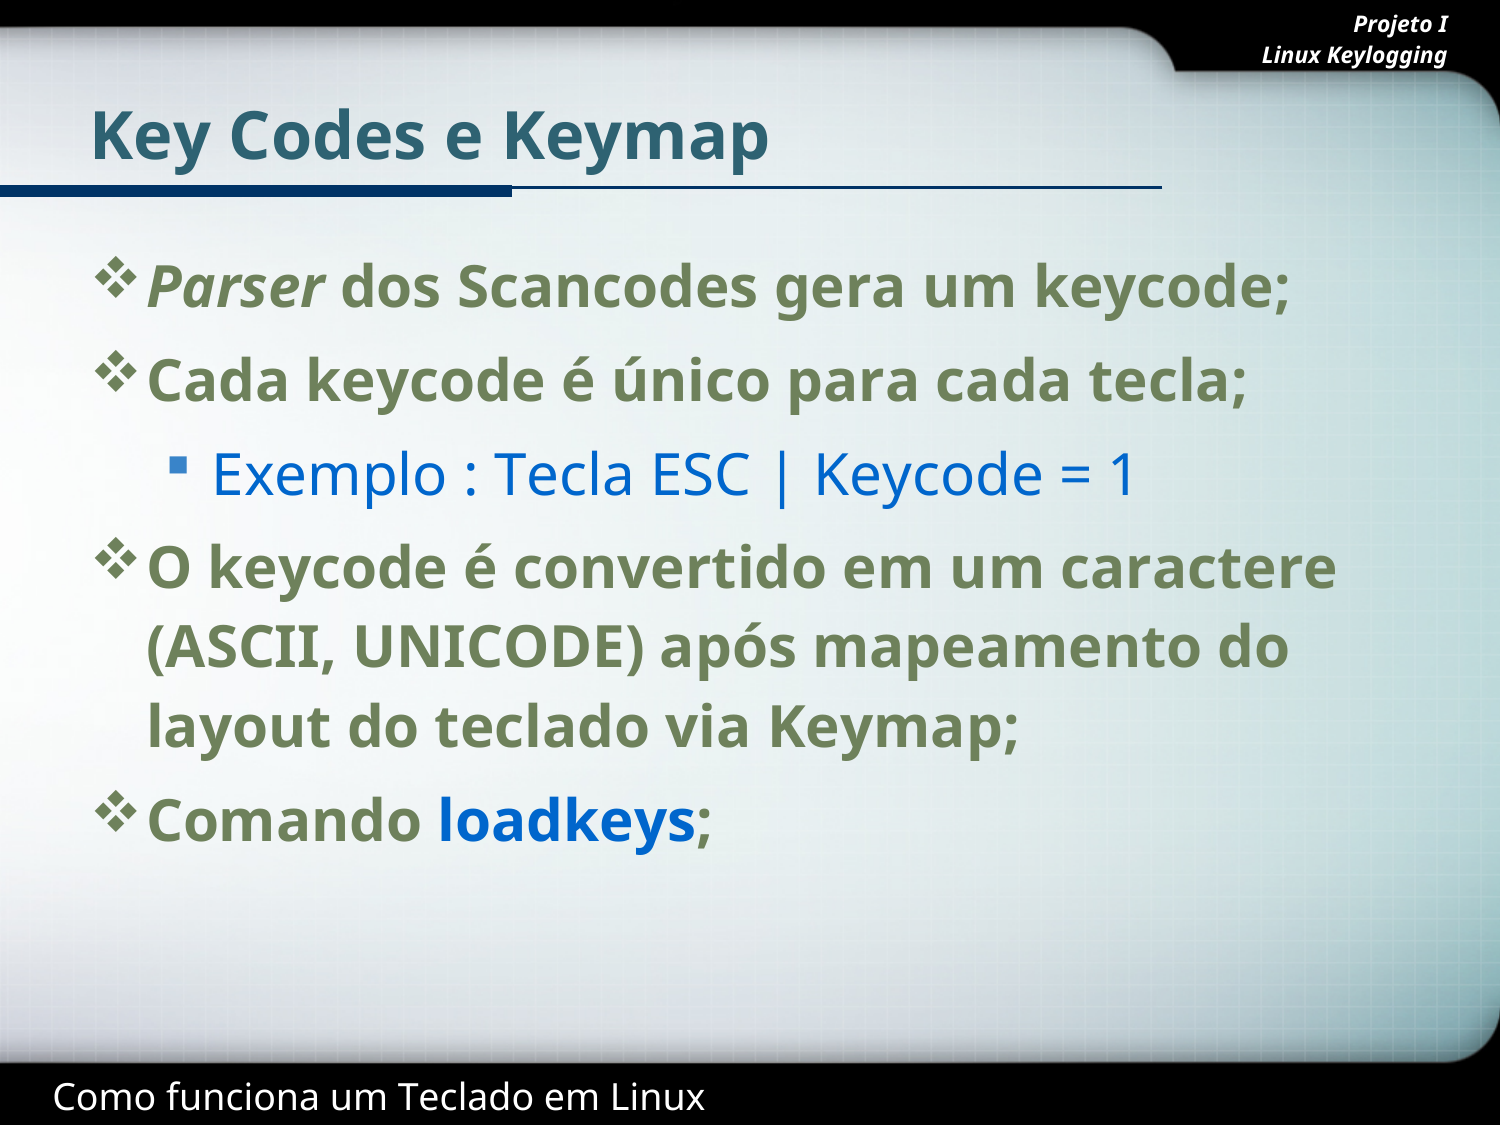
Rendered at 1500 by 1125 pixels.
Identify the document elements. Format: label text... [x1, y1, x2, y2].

text_box Como funciona um Teclado em Linux [37, 1065, 976, 1125]
list Parser dos Scancodes gera um keycode; Cada keycode é único para cada tecla; Exemplo : Tecla ESC | Keycode = 1 O keycode é convertido em um caractere (ASCII, UNICODE) após mapeamento do layout do teclado via Keymap; Comando loadkeys; [75, 237, 1426, 980]
title Key Codes e Keymap [75, 85, 1338, 182]
picture [0, 0, 1500, 1125]
